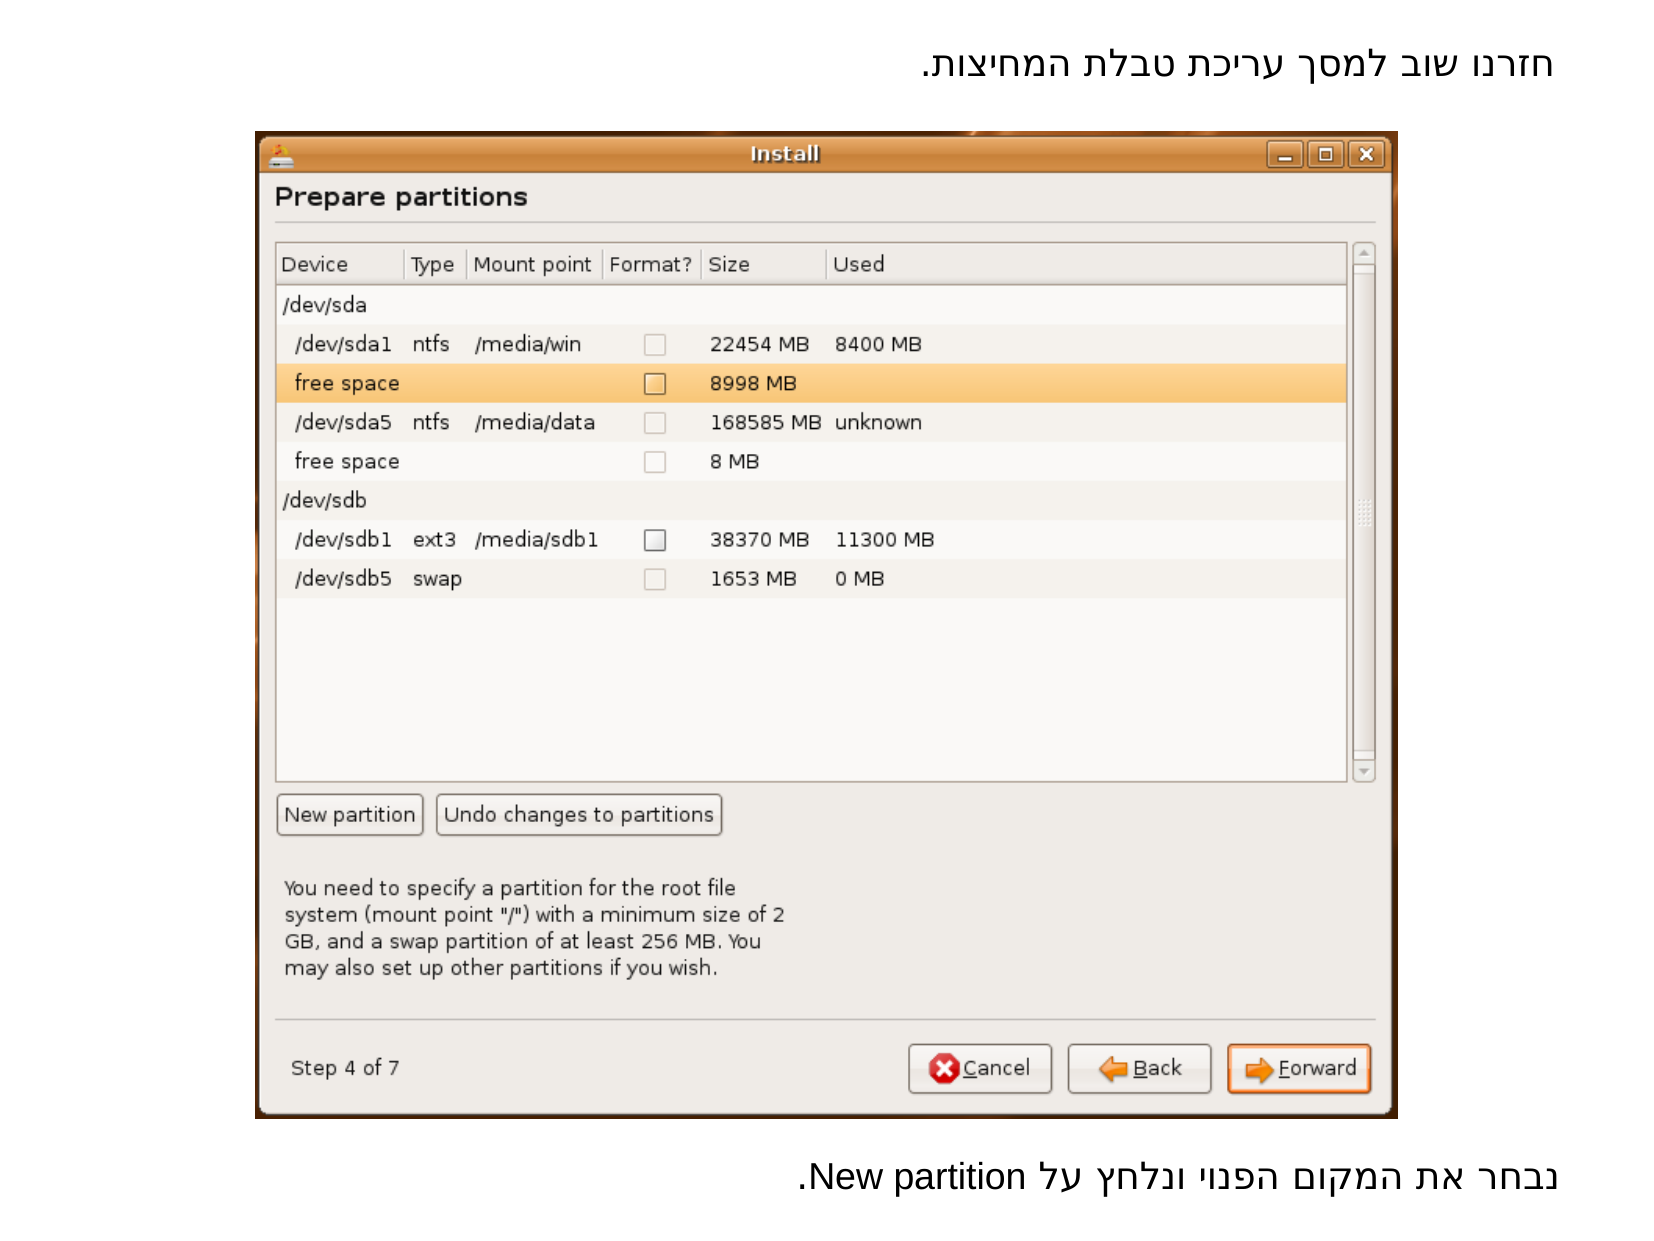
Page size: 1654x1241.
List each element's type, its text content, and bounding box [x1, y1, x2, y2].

picture [255, 131, 1398, 1119]
text_box חזרנו שוב למסך עריכת טבלת המחיצות. [220, 34, 1571, 95]
text_box נבחר את המקום הפנוי ונלחץ על New partition. [75, 1147, 1576, 1241]
